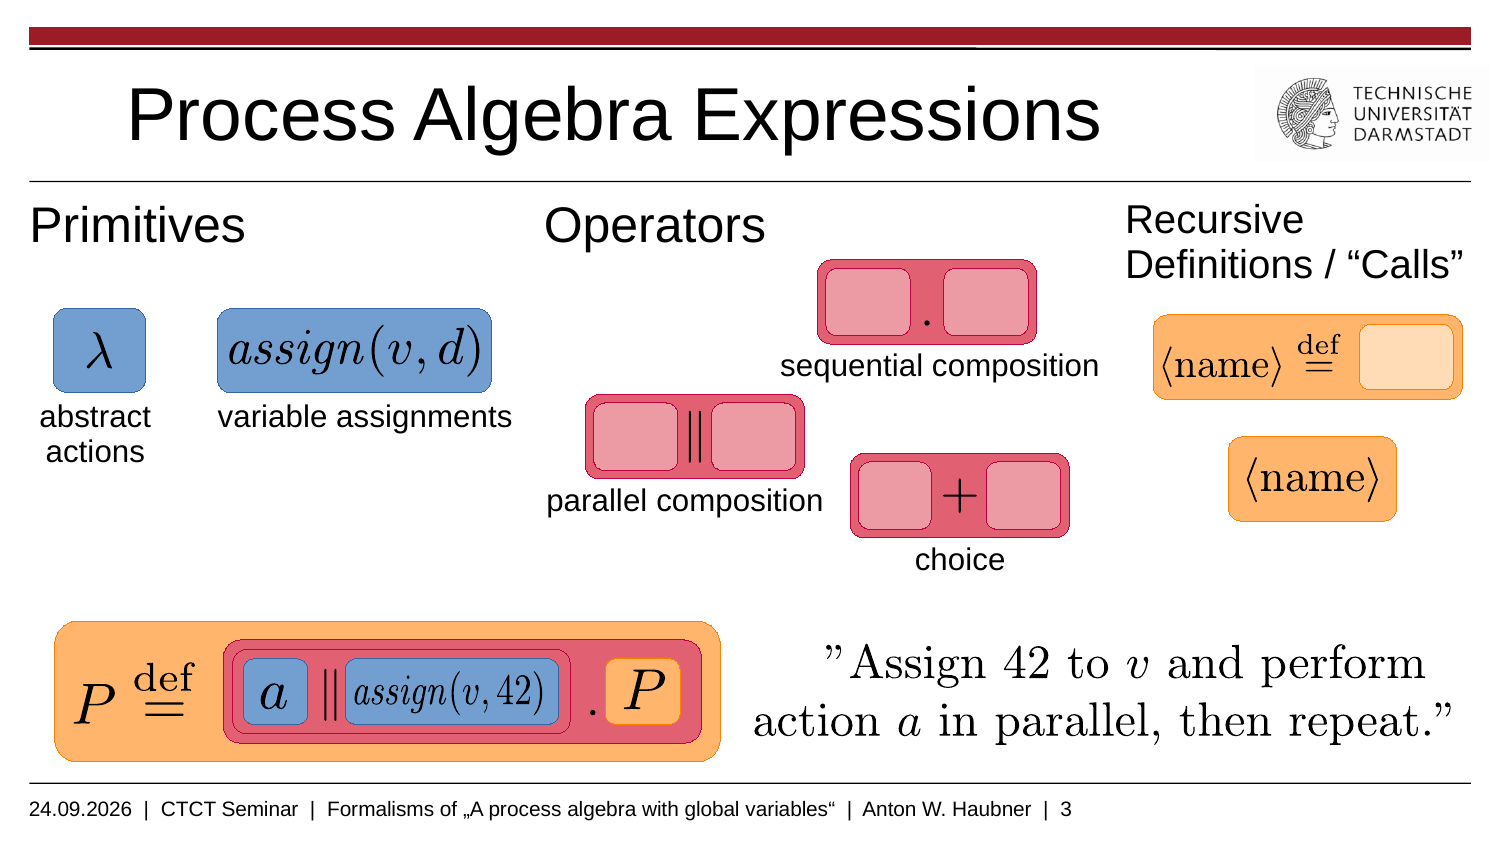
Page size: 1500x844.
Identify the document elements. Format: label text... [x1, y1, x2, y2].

text_box [831, 714, 853, 737]
text_box [886, 656, 902, 679]
text_box [939, 714, 951, 736]
text_box [1219, 644, 1243, 679]
text_box [1198, 702, 1224, 736]
text_box [952, 714, 978, 736]
text_box [1344, 656, 1366, 679]
text_box [995, 714, 1020, 745]
text_box [754, 714, 777, 737]
text_box [1153, 314, 1463, 400]
text_box [835, 644, 842, 660]
text_box [1308, 714, 1327, 737]
text_box [961, 656, 986, 679]
text_box variable assignments [202, 392, 546, 444]
text_box [1065, 714, 1088, 737]
text_box [1289, 656, 1309, 679]
list Operators [543, 197, 845, 272]
text_box [1387, 656, 1426, 679]
text_box [1046, 714, 1063, 736]
text_box [1153, 730, 1160, 745]
text_box [1192, 656, 1217, 679]
text_box [1086, 656, 1109, 679]
text_box [1379, 714, 1402, 737]
text_box [1435, 702, 1442, 717]
text_box [855, 714, 880, 736]
text_box [1067, 648, 1083, 679]
text_box [217, 308, 492, 392]
text_box [1329, 644, 1346, 679]
title Process Algebra Expressions [29, 63, 1199, 167]
text_box [798, 706, 814, 737]
text_box abstract actions [24, 392, 172, 482]
text_box [817, 259, 1037, 340]
list Recursive Definitions / “Calls” [1125, 196, 1472, 301]
text_box [1168, 656, 1191, 679]
text_box [1402, 706, 1418, 737]
text_box [818, 714, 829, 736]
text_box [850, 453, 1070, 538]
text_box [826, 644, 832, 660]
text_box [1137, 702, 1149, 736]
text_box [1022, 714, 1045, 737]
text_box [1089, 702, 1101, 736]
text_box [54, 621, 721, 762]
list Primitives [29, 197, 543, 263]
text_box [1029, 646, 1049, 679]
text_box [1310, 656, 1328, 679]
text_box [1004, 645, 1026, 679]
text_box [850, 643, 884, 679]
text_box [778, 714, 797, 737]
text_box [1115, 714, 1135, 737]
text_box [1289, 714, 1306, 736]
text_box [1329, 714, 1354, 745]
text_box [53, 308, 146, 392]
text_box [1261, 656, 1286, 688]
text_box [1102, 702, 1114, 736]
text_box [1357, 714, 1377, 737]
text_box [1368, 656, 1385, 679]
text_box [937, 656, 960, 688]
text_box sequential composition [765, 340, 1134, 392]
text_box [585, 394, 805, 475]
text_box parallel composition [531, 475, 850, 527]
text_box [905, 656, 921, 679]
text_box [1225, 714, 1245, 737]
text_box [924, 656, 935, 679]
text_box [1127, 656, 1149, 679]
text_box [1228, 436, 1397, 522]
picture [1255, 65, 1490, 162]
text_box [1444, 702, 1451, 717]
text_box choice [900, 534, 1024, 586]
text_box [898, 714, 921, 737]
text_box [1179, 706, 1195, 737]
text_box [1247, 714, 1272, 736]
